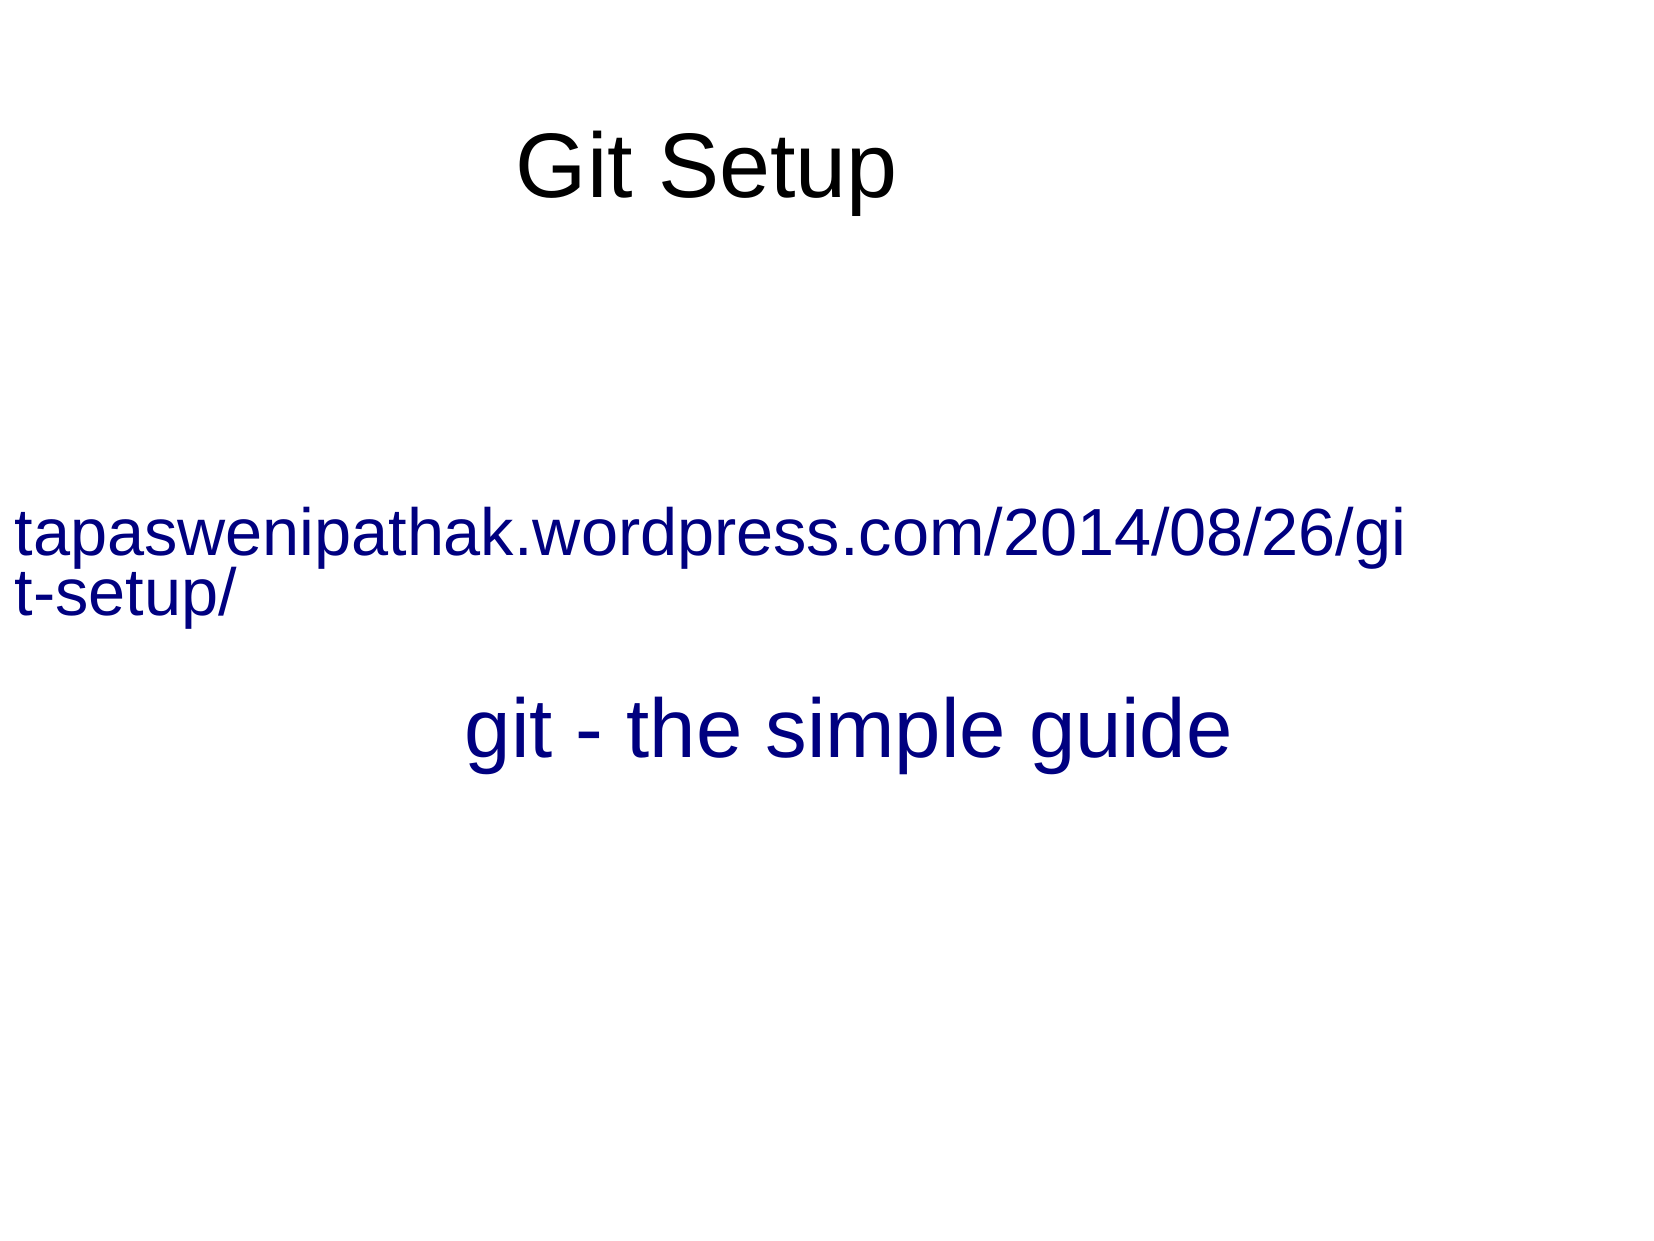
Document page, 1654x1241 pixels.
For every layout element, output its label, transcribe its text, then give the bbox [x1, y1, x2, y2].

text_box git - the simple guide [450, 675, 1654, 783]
text_box tapaswenipathak.wordpress.com/2014/08/26/git-setup/ [0, 487, 1426, 578]
text_box Git Setup [450, 107, 1654, 226]
